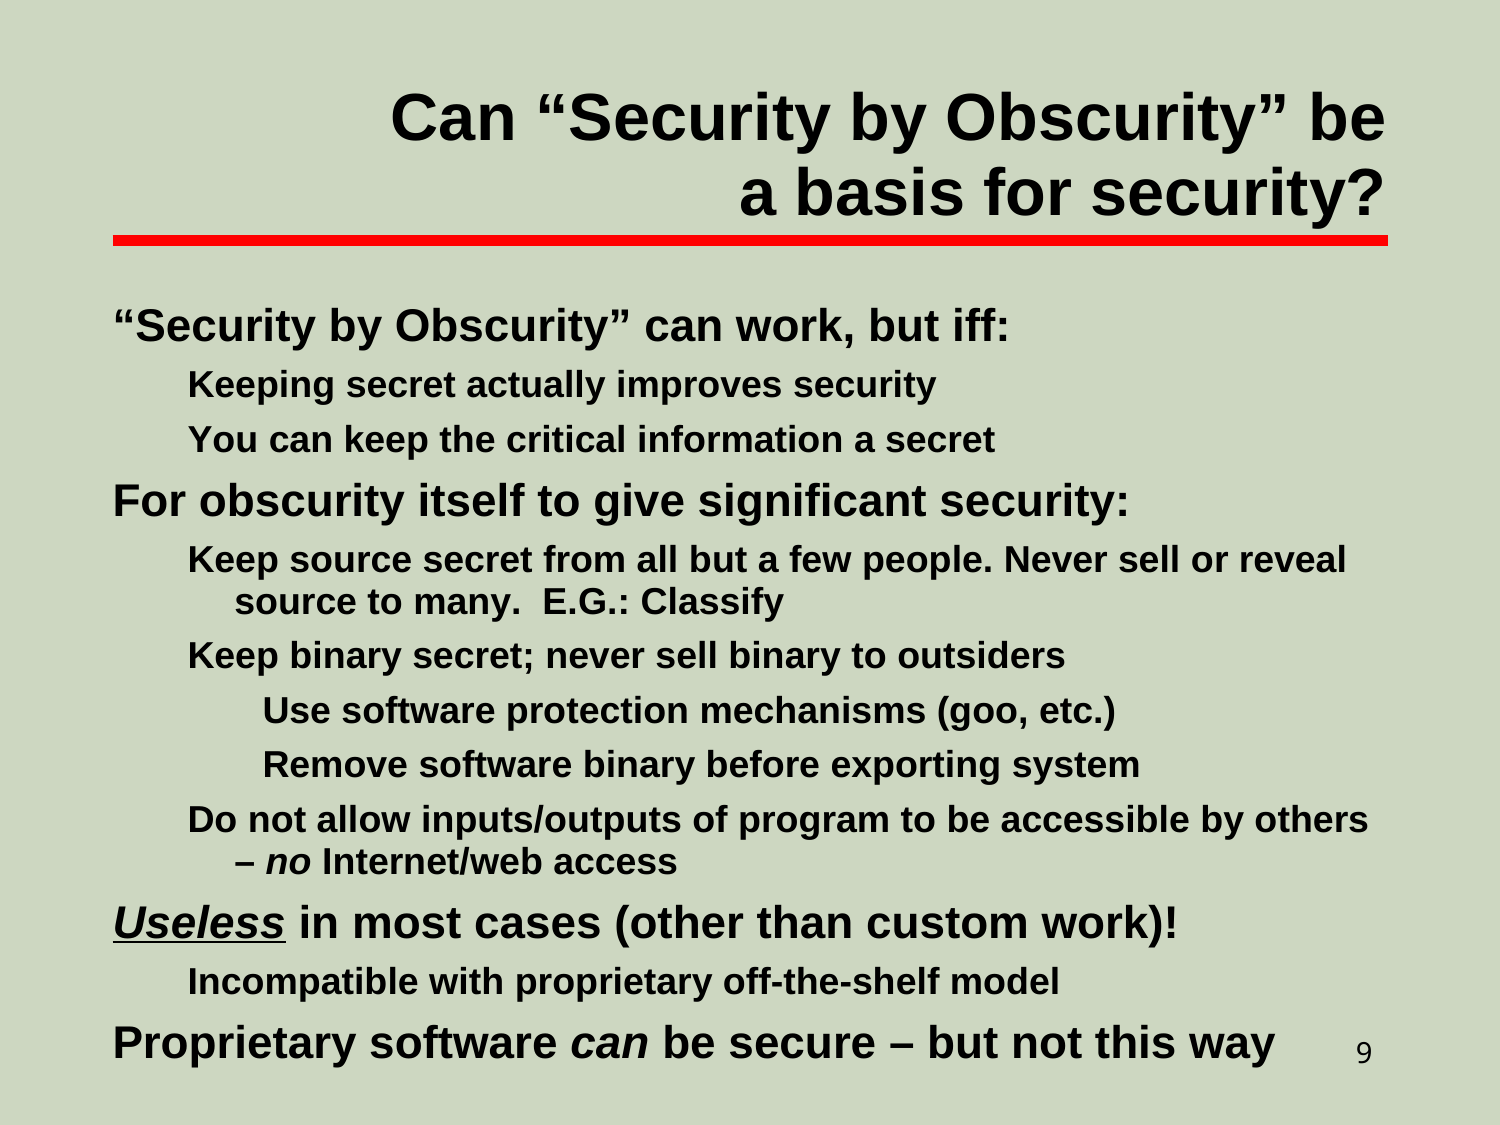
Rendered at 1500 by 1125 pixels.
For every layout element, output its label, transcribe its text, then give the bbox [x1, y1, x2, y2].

list “Security by Obscurity” can work, but iff: Keeping secret actually improves security You can keep the critical information a secret For obscurity itself to give significant security: Keep source secret from all but a few people. Never sell or reveal source to many. E.G.: Classify Keep binary secret; never sell binary to outsiders Use software protection mechanisms (goo, etc.) Remove software binary before exporting system Do not allow inputs/outputs of program to be accessible by others – no Internet/web access Useless in most cases (other than custom work)! Incompatible with proprietary off-the-shelf model Proprietary software can be secure – but not this way [112, 299, 1388, 1111]
title Can “Security by Obscurity” be a basis for security? [337, 79, 1388, 230]
